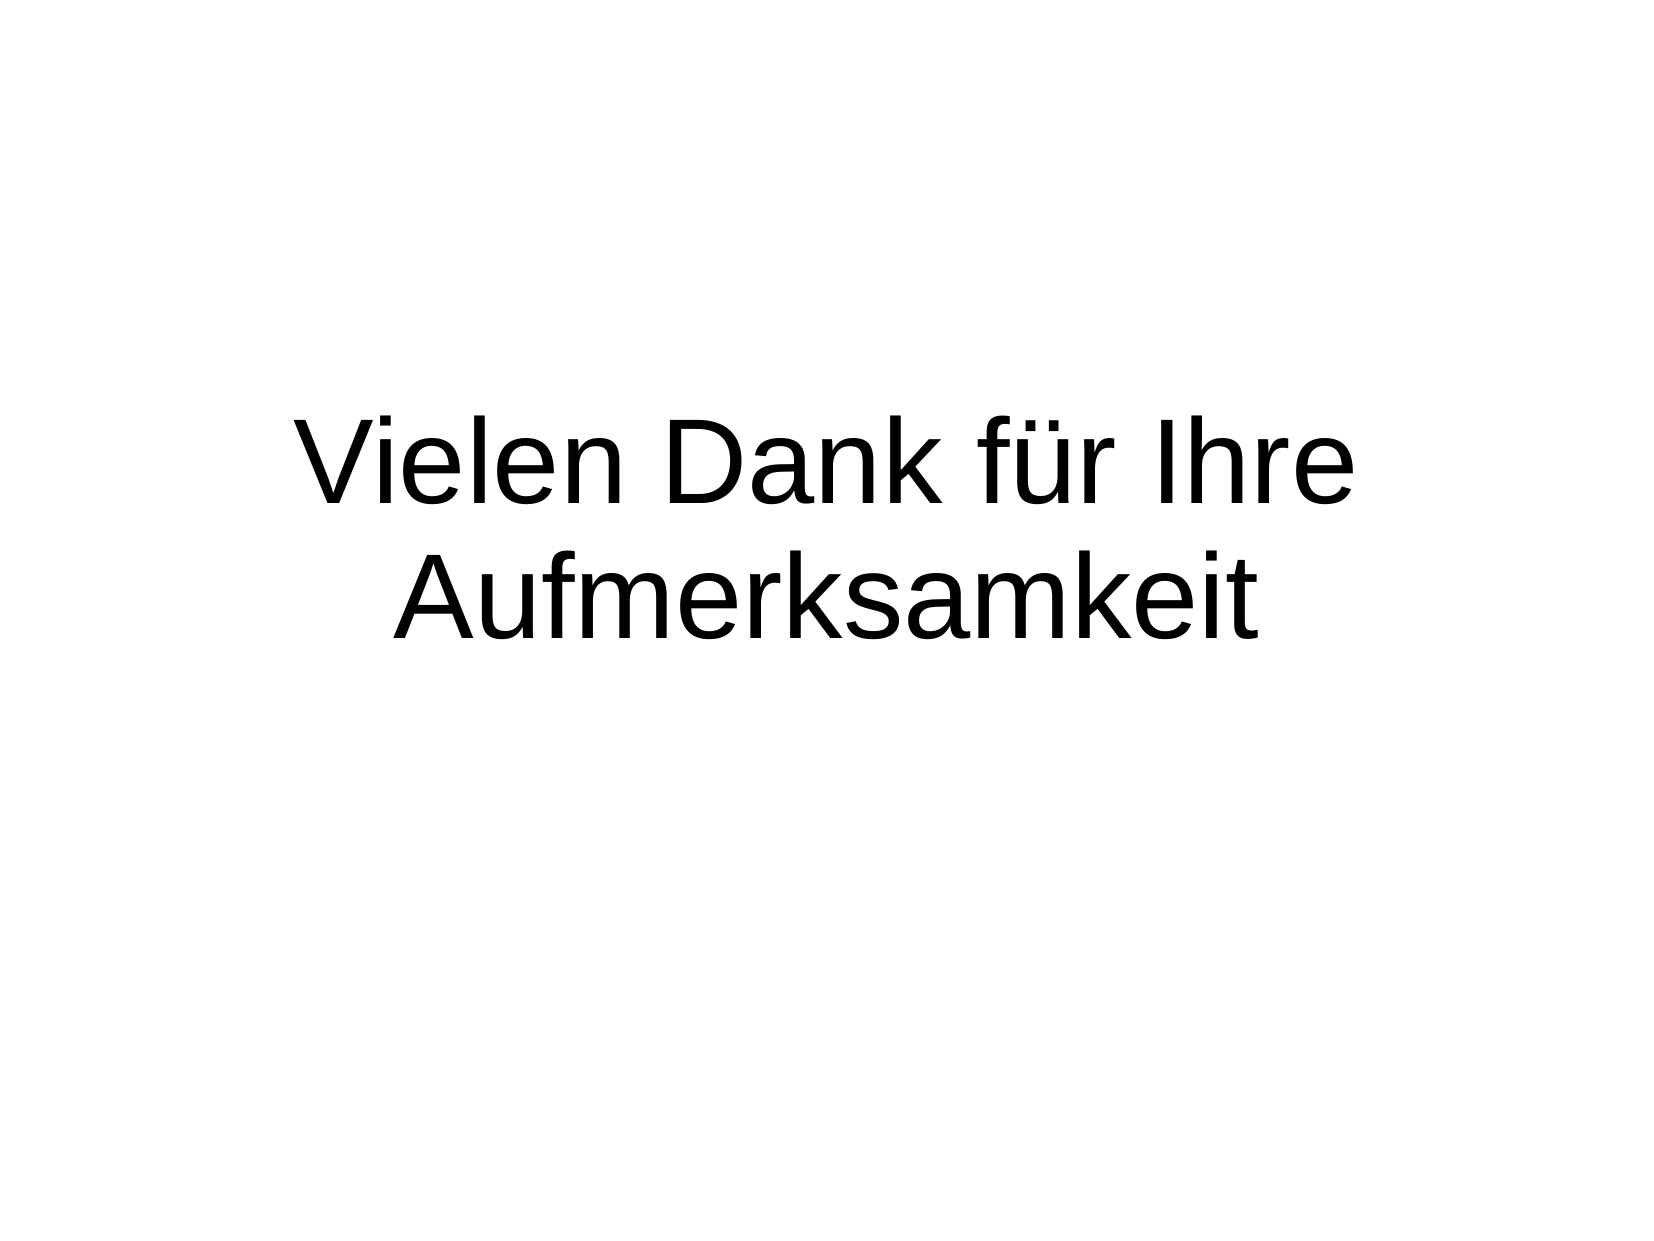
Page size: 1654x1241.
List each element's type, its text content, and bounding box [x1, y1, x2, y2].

subtitle Vielen Dank für Ihre Aufmerksamkeit [82, 49, 1571, 1010]
